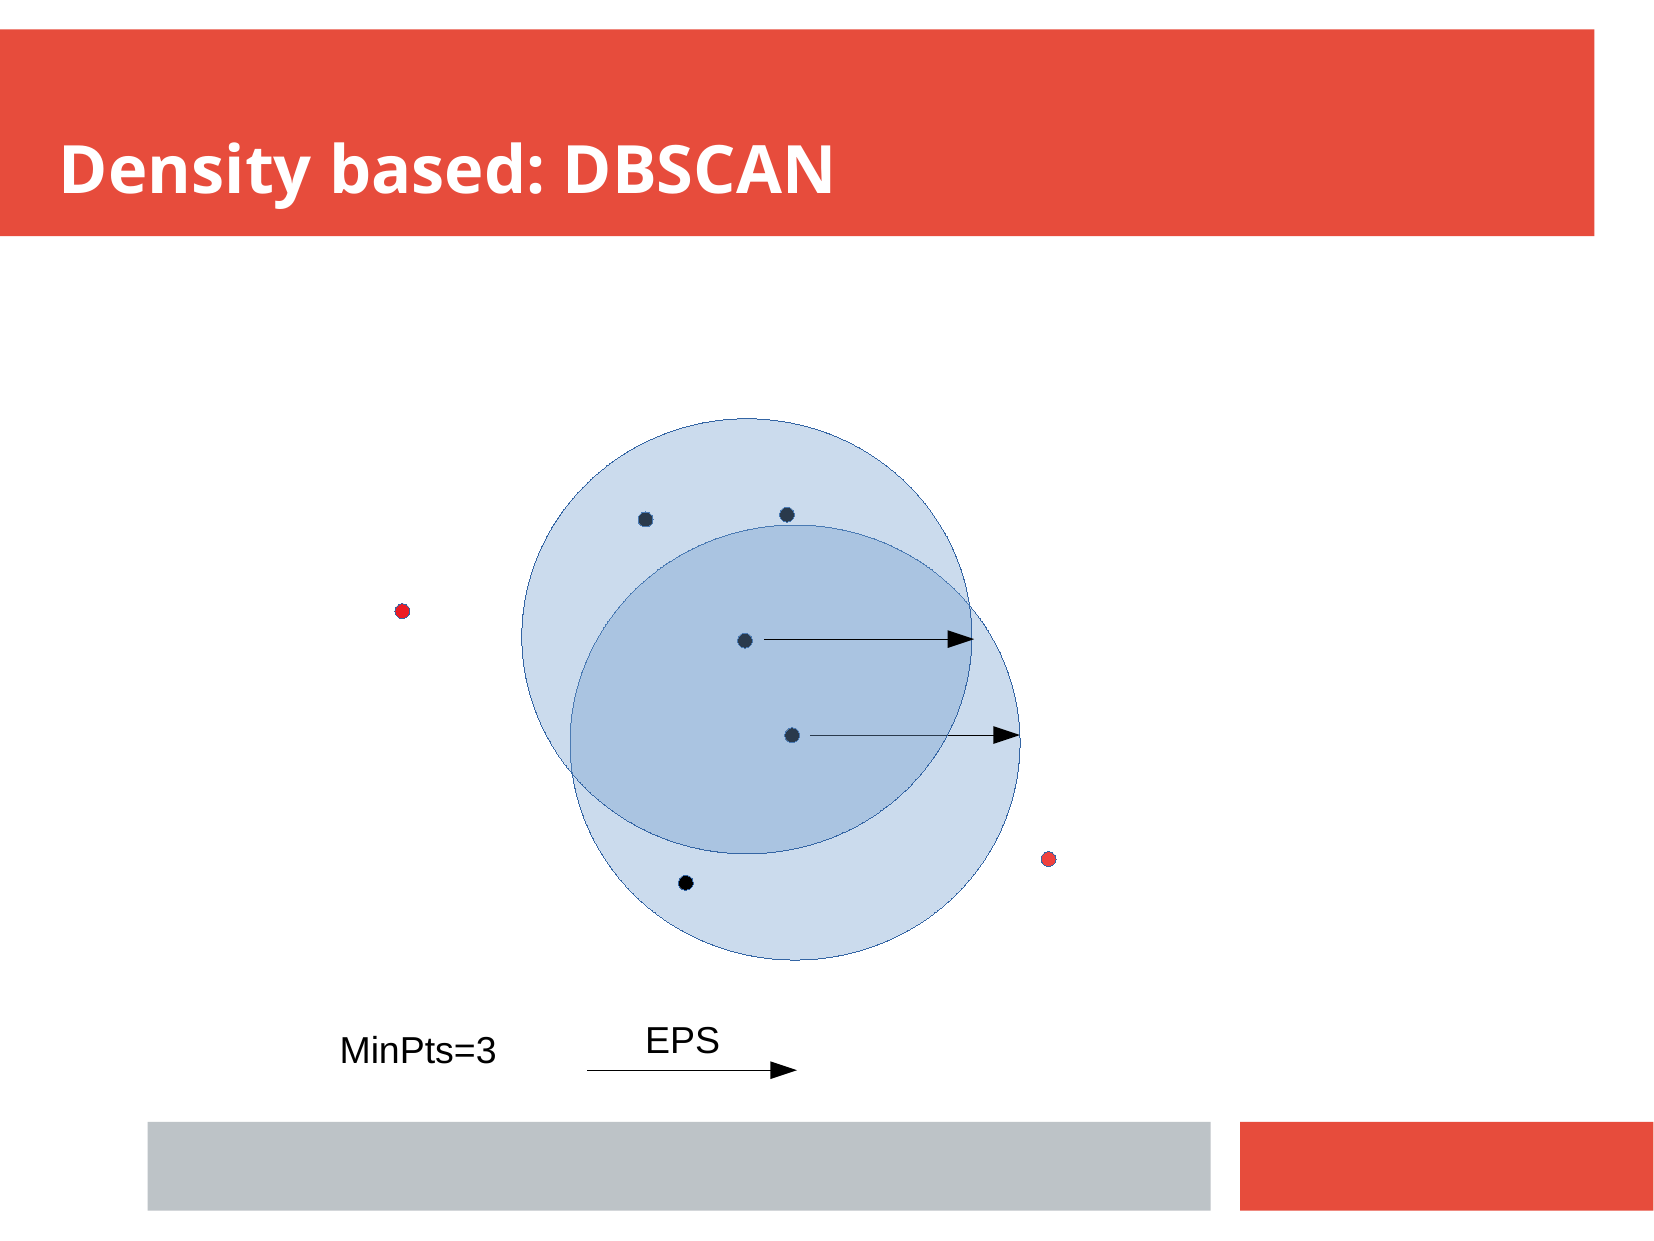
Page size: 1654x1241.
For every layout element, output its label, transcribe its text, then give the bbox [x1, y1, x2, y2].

text_box MinPts=3 [324, 1022, 655, 1080]
text_box [1041, 851, 1057, 867]
text_box Density based: DBSCAN [58, 58, 1595, 207]
text_box EPS [630, 1011, 736, 1216]
text_box [521, 418, 1021, 961]
text_box [394, 603, 410, 619]
